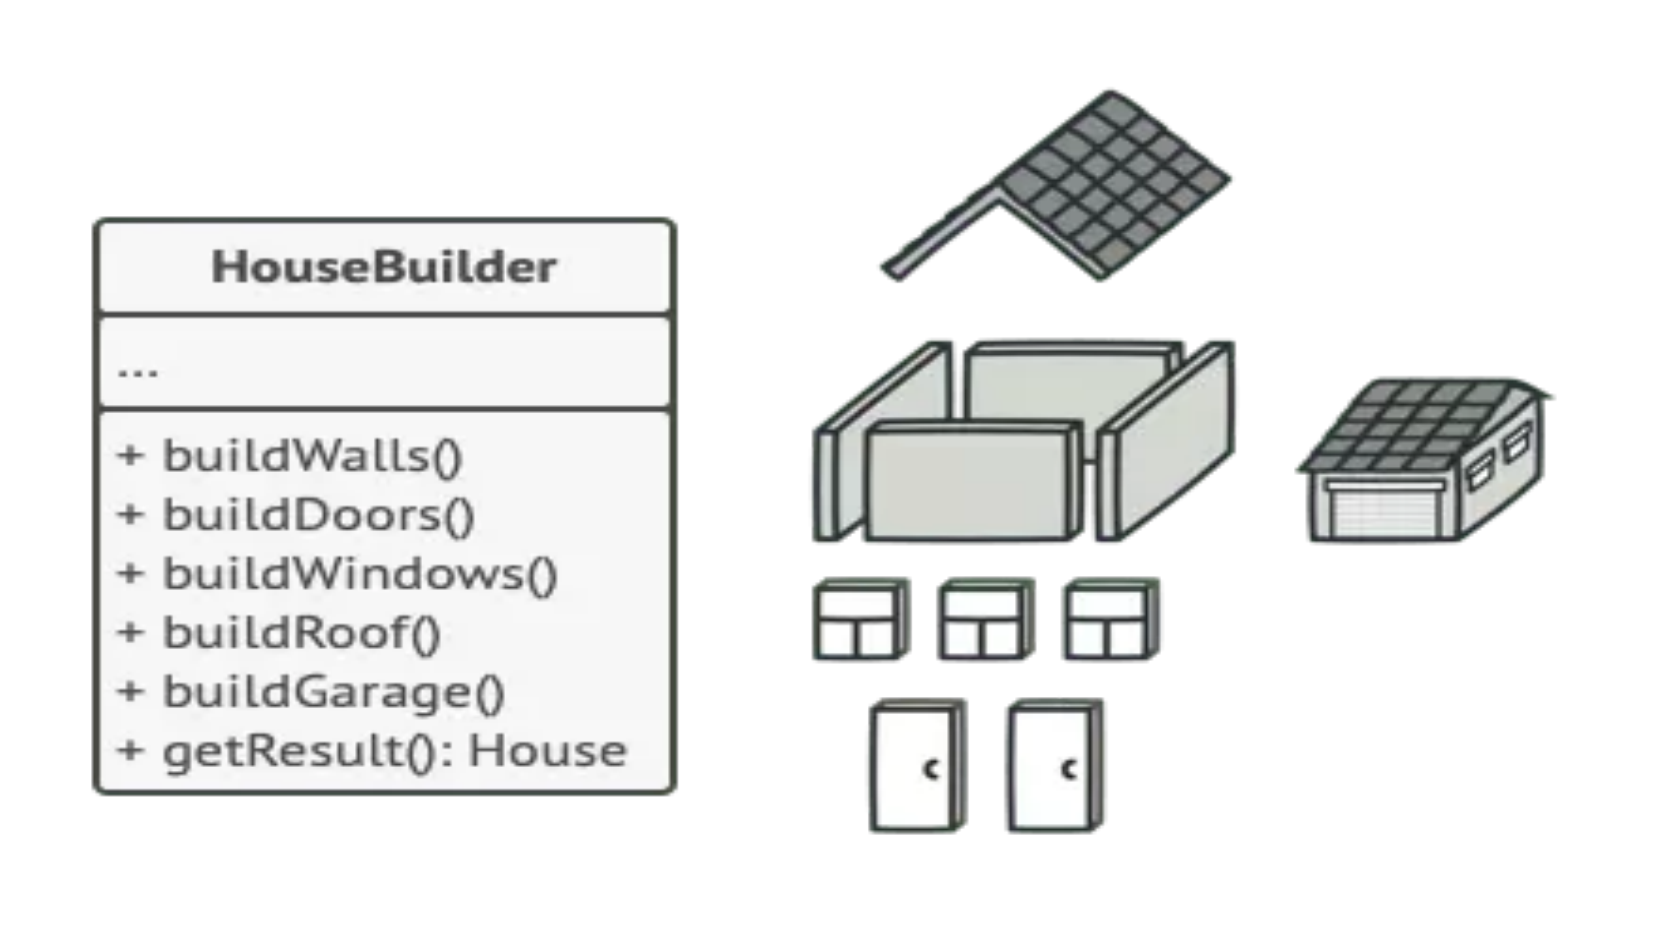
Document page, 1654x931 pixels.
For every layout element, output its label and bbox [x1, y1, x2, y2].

picture [60, 59, 1606, 886]
